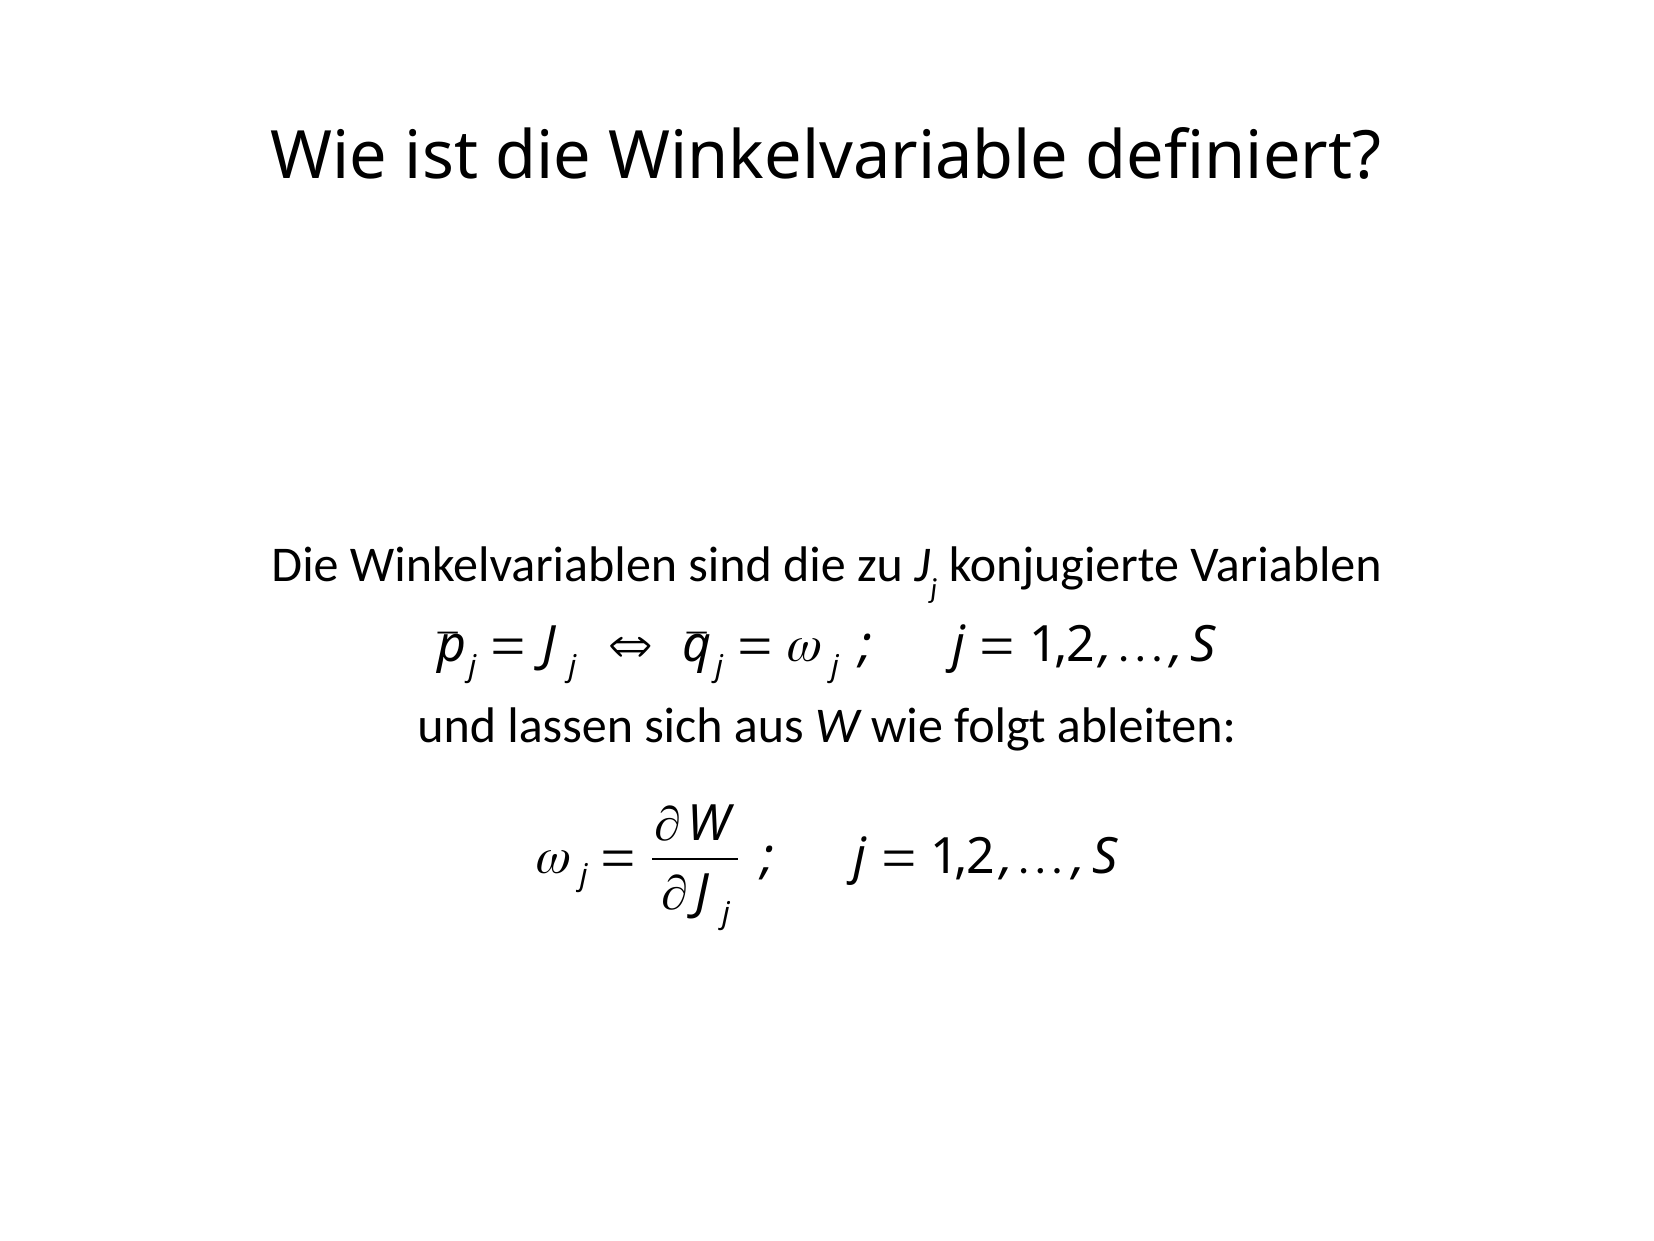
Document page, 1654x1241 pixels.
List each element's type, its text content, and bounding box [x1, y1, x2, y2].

subtitle Die Winkelvariablen sind die zu Jj konjugierte Variablen und lassen sich aus W wie folgt ableiten: [82, 290, 1571, 1010]
chart [427, 615, 1226, 685]
chart [526, 793, 1127, 931]
title Wie ist die Winkelvariable definiert? [82, 49, 1571, 257]
